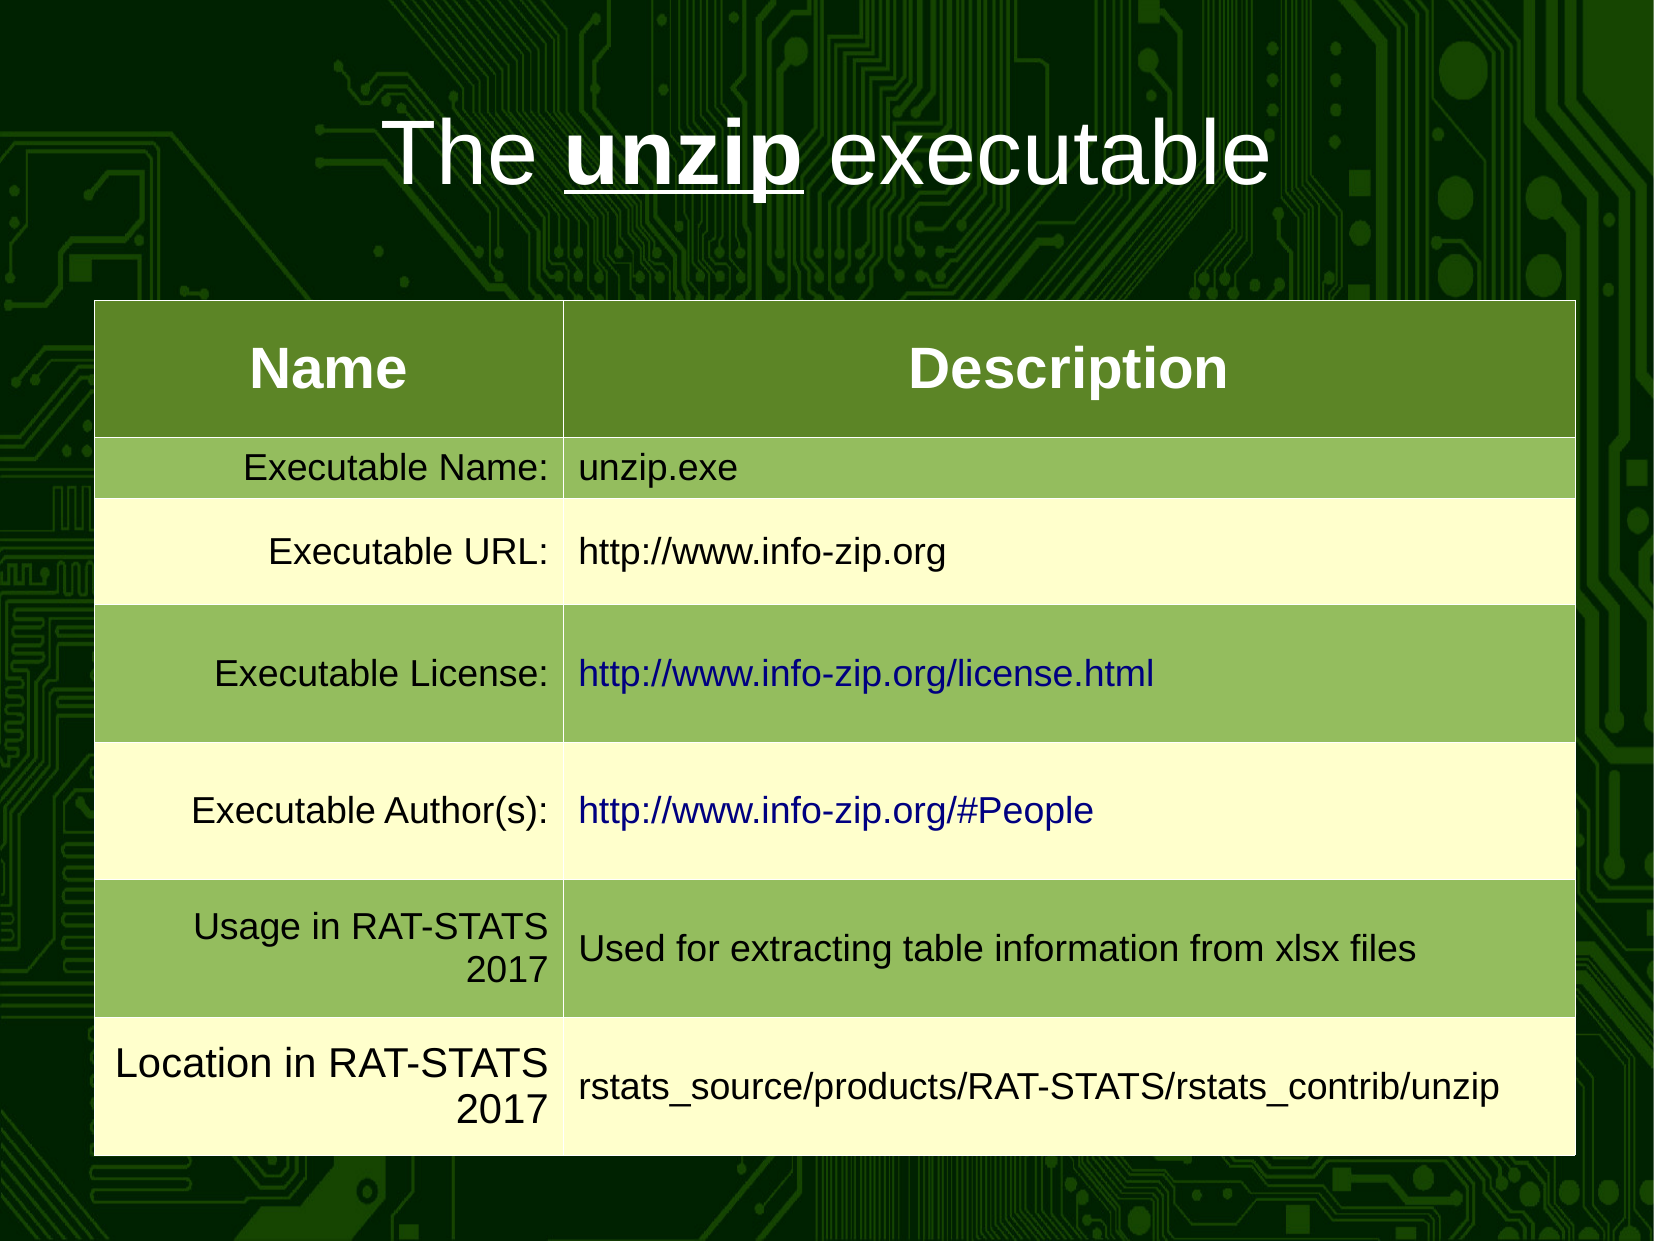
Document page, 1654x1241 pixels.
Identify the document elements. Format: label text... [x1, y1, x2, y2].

table_cell http://www.info-zip.org/#People [564, 743, 1575, 879]
table_cell Used for extracting table information from xlsx files [564, 880, 1575, 1017]
table_header Description [564, 301, 1575, 437]
table_cell Executable URL: [95, 499, 563, 604]
table_cell Executable License: [95, 605, 563, 742]
picture [0, 0, 1654, 1241]
table_cell rstats_source/products/RAT-STATS/rstats_contrib/unzip [564, 1018, 1575, 1155]
title The unzip executable [82, 49, 1571, 257]
table_cell Location in RAT-STATS 2017 [95, 1018, 563, 1155]
table_cell Executable Author(s): [95, 743, 563, 879]
table_header Name [95, 301, 563, 437]
table_cell Executable Name: [95, 438, 563, 498]
table_cell http://www.info-zip.org [564, 499, 1575, 604]
table_cell http://www.info-zip.org/license.html [564, 605, 1575, 742]
table_cell Usage in RAT-STATS 2017 [95, 880, 563, 1017]
table_cell unzip.exe [564, 438, 1575, 498]
